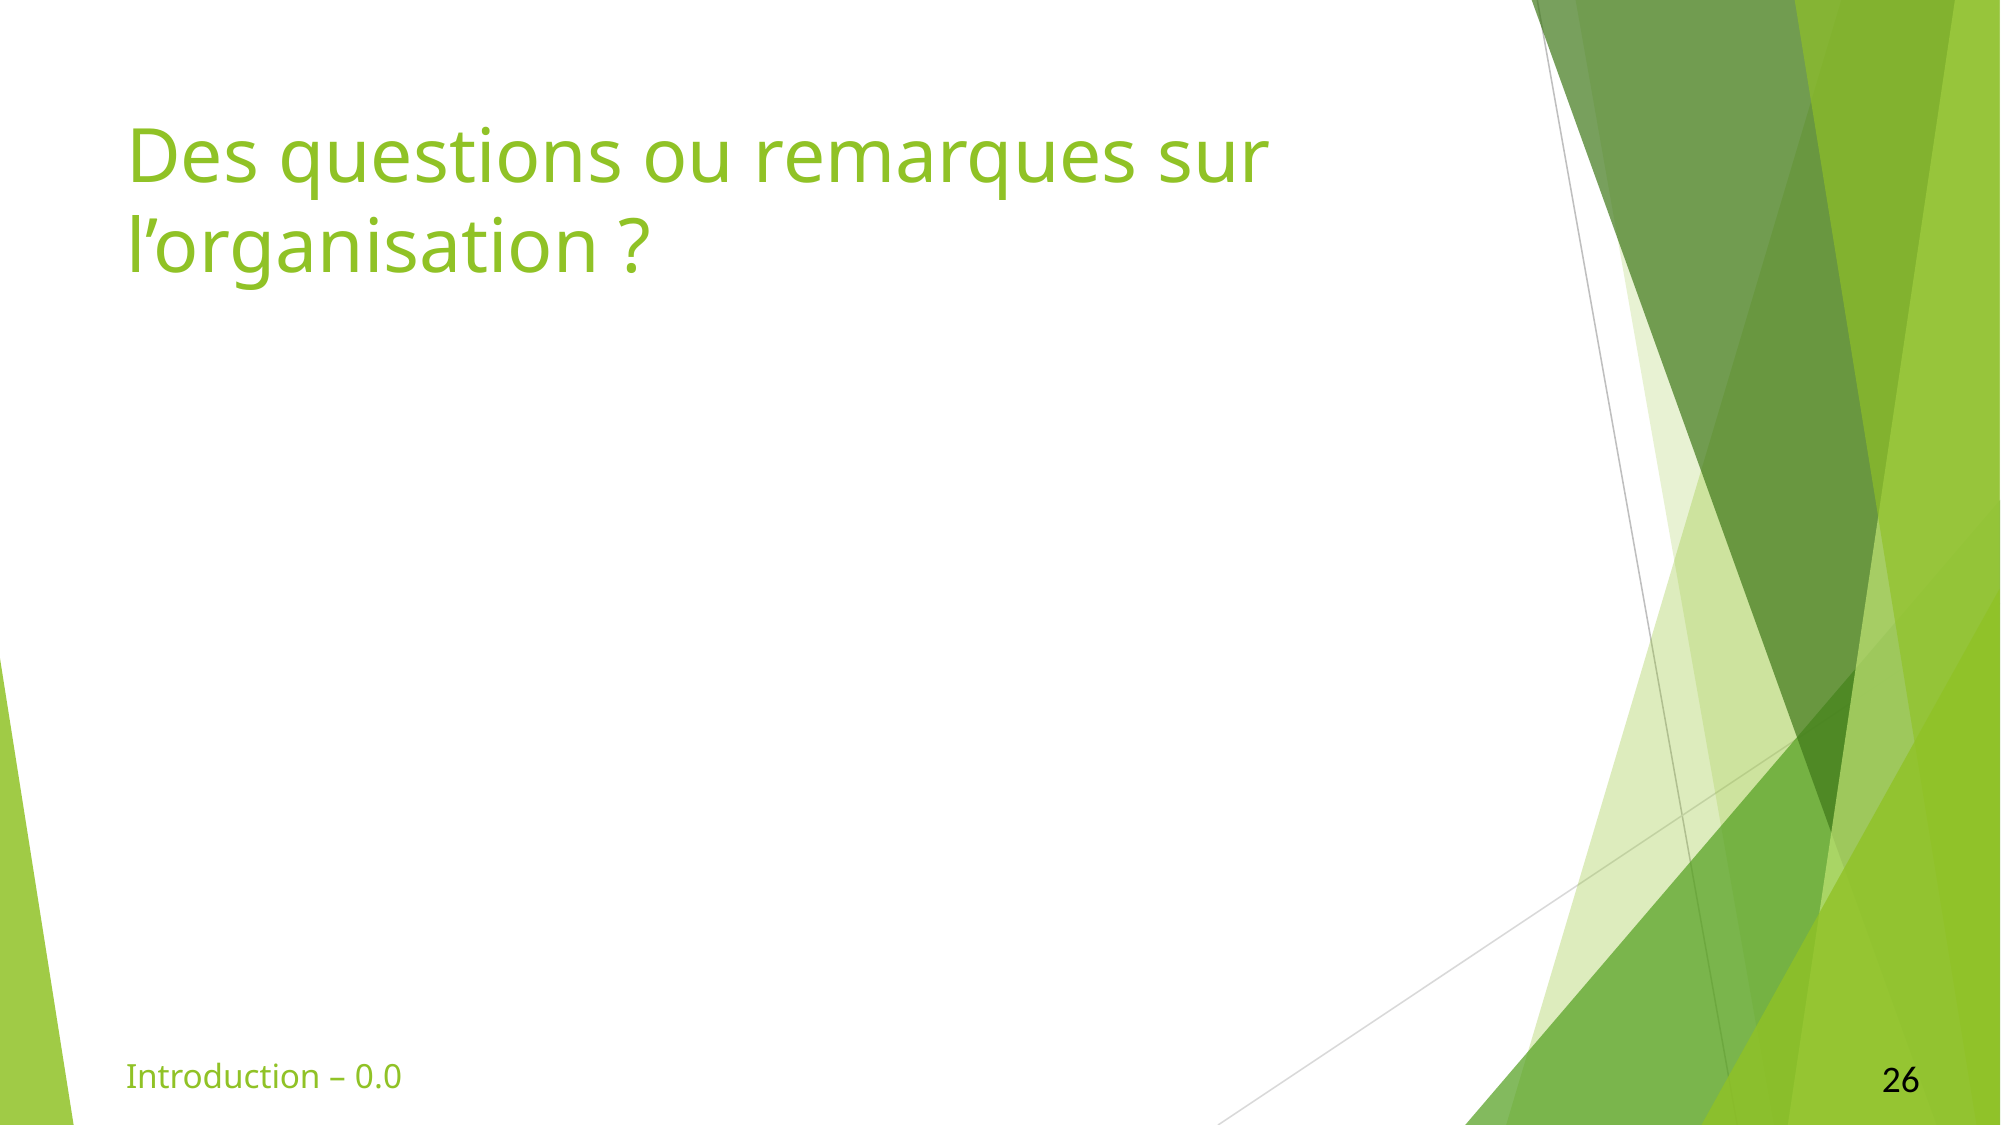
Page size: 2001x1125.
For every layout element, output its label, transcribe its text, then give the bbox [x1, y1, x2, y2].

text_box 25 [1866, 1047, 1979, 1108]
title Des questions ou remarques sur l’organisation ? [111, 99, 1522, 317]
text_box Introduction – 0.0 [111, 1047, 1094, 1109]
